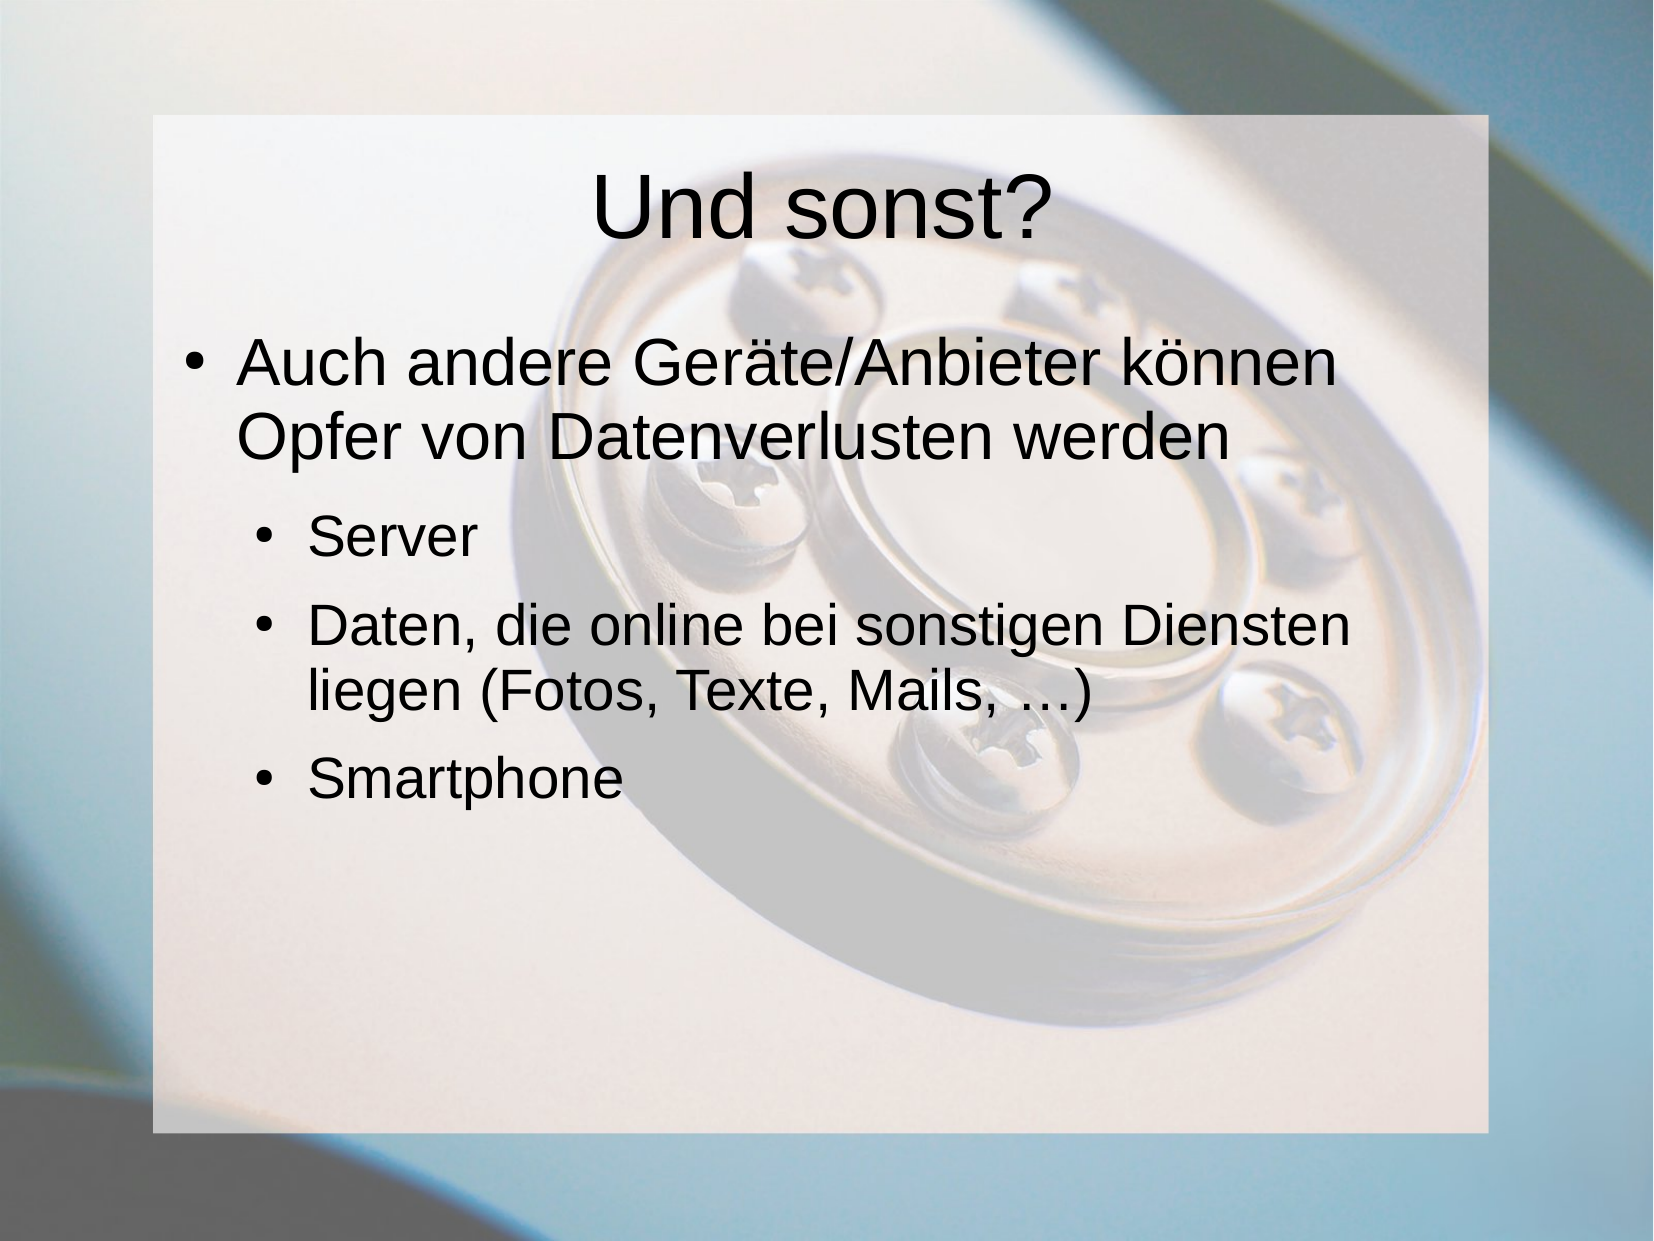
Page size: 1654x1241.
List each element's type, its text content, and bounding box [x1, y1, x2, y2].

picture [0, 0, 1654, 1241]
list Auch andere Geräte/Anbieter können Opfer von Datenverlusten werden Server Daten, die online bei sonstigen Diensten liegen (Fotos, Texte, Mails, …) Smartphone [165, 324, 1480, 1129]
title Und sonst? [165, 125, 1480, 288]
